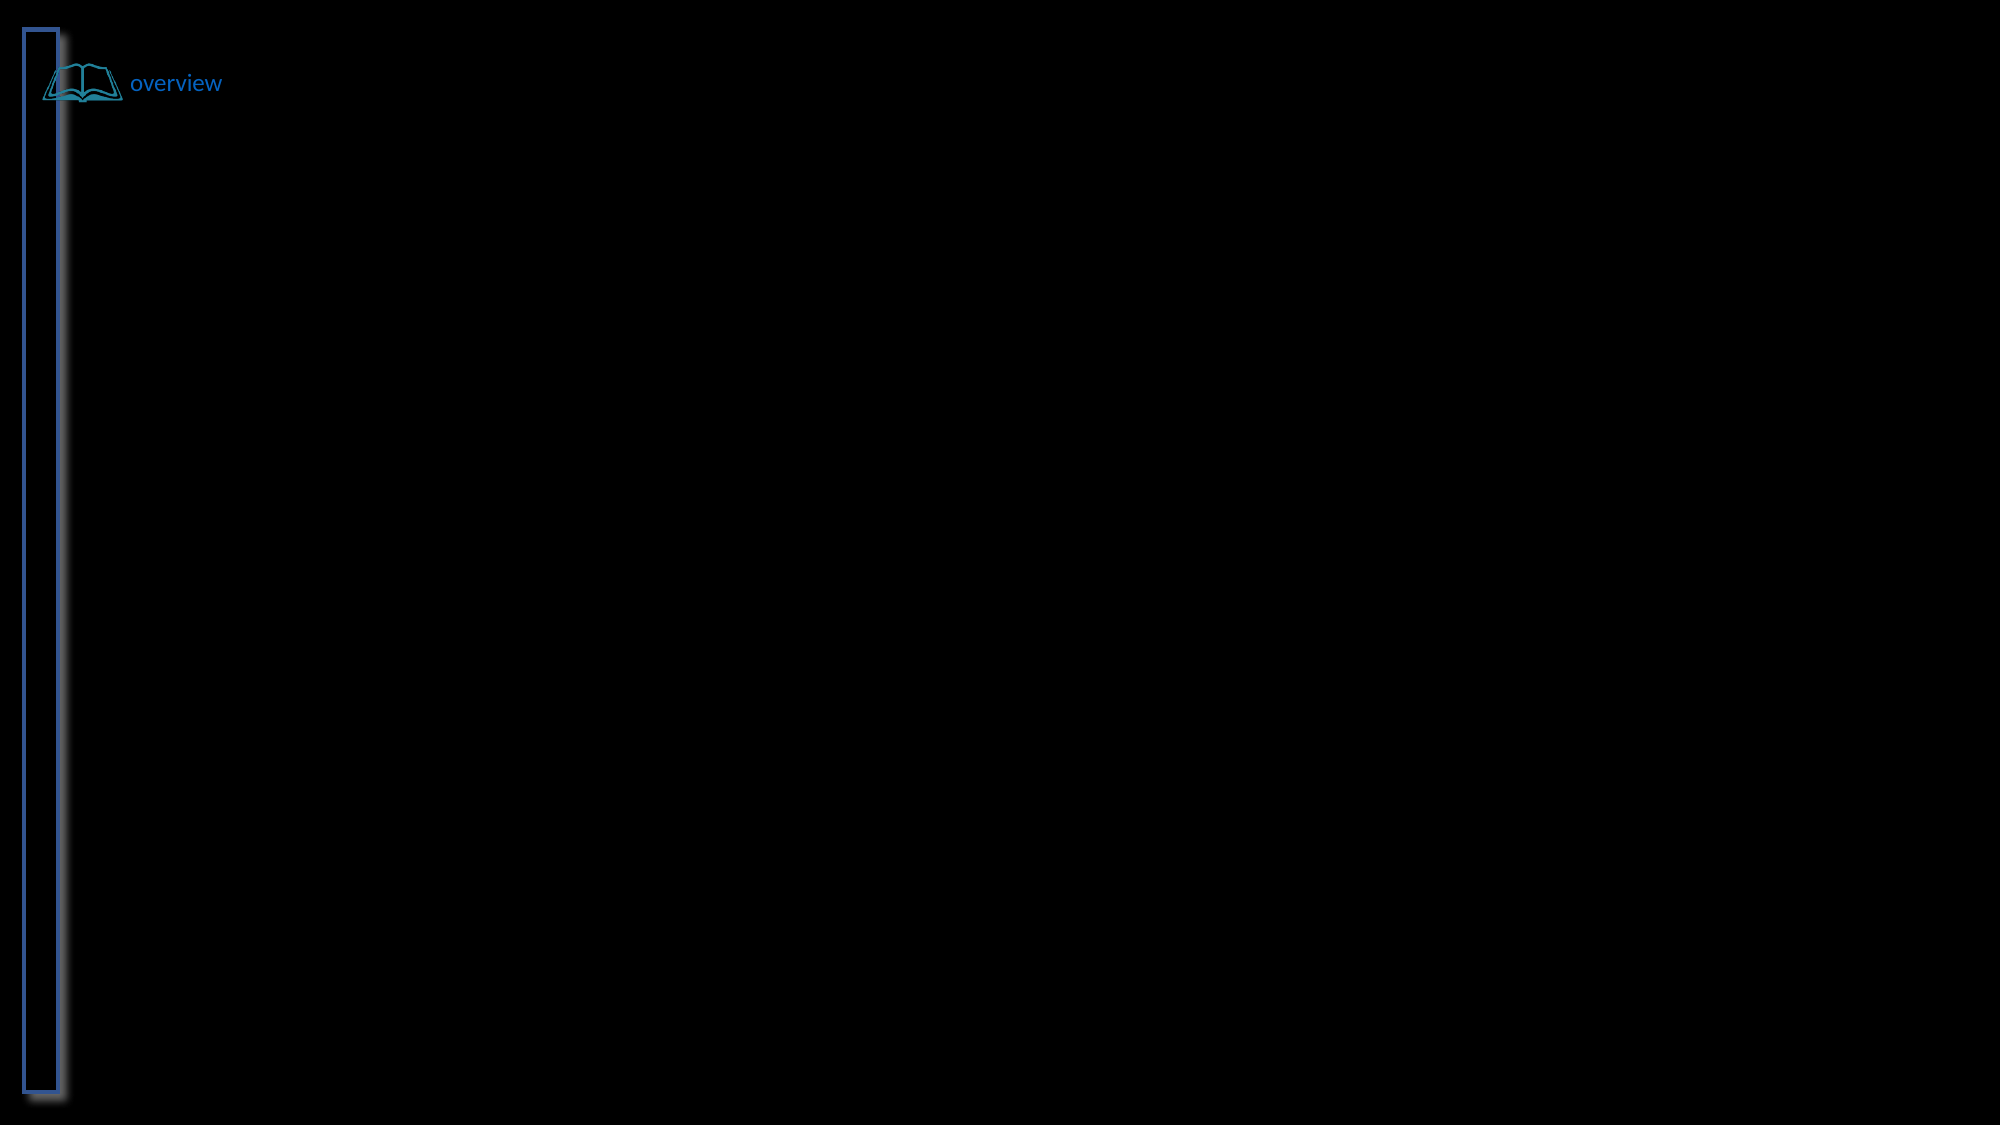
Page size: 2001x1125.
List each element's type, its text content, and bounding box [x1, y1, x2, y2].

text_box [23, 29, 58, 1093]
text_box overview [115, 59, 238, 104]
picture [40, 61, 123, 105]
title 1.1 index [0, 0, 123, 1125]
